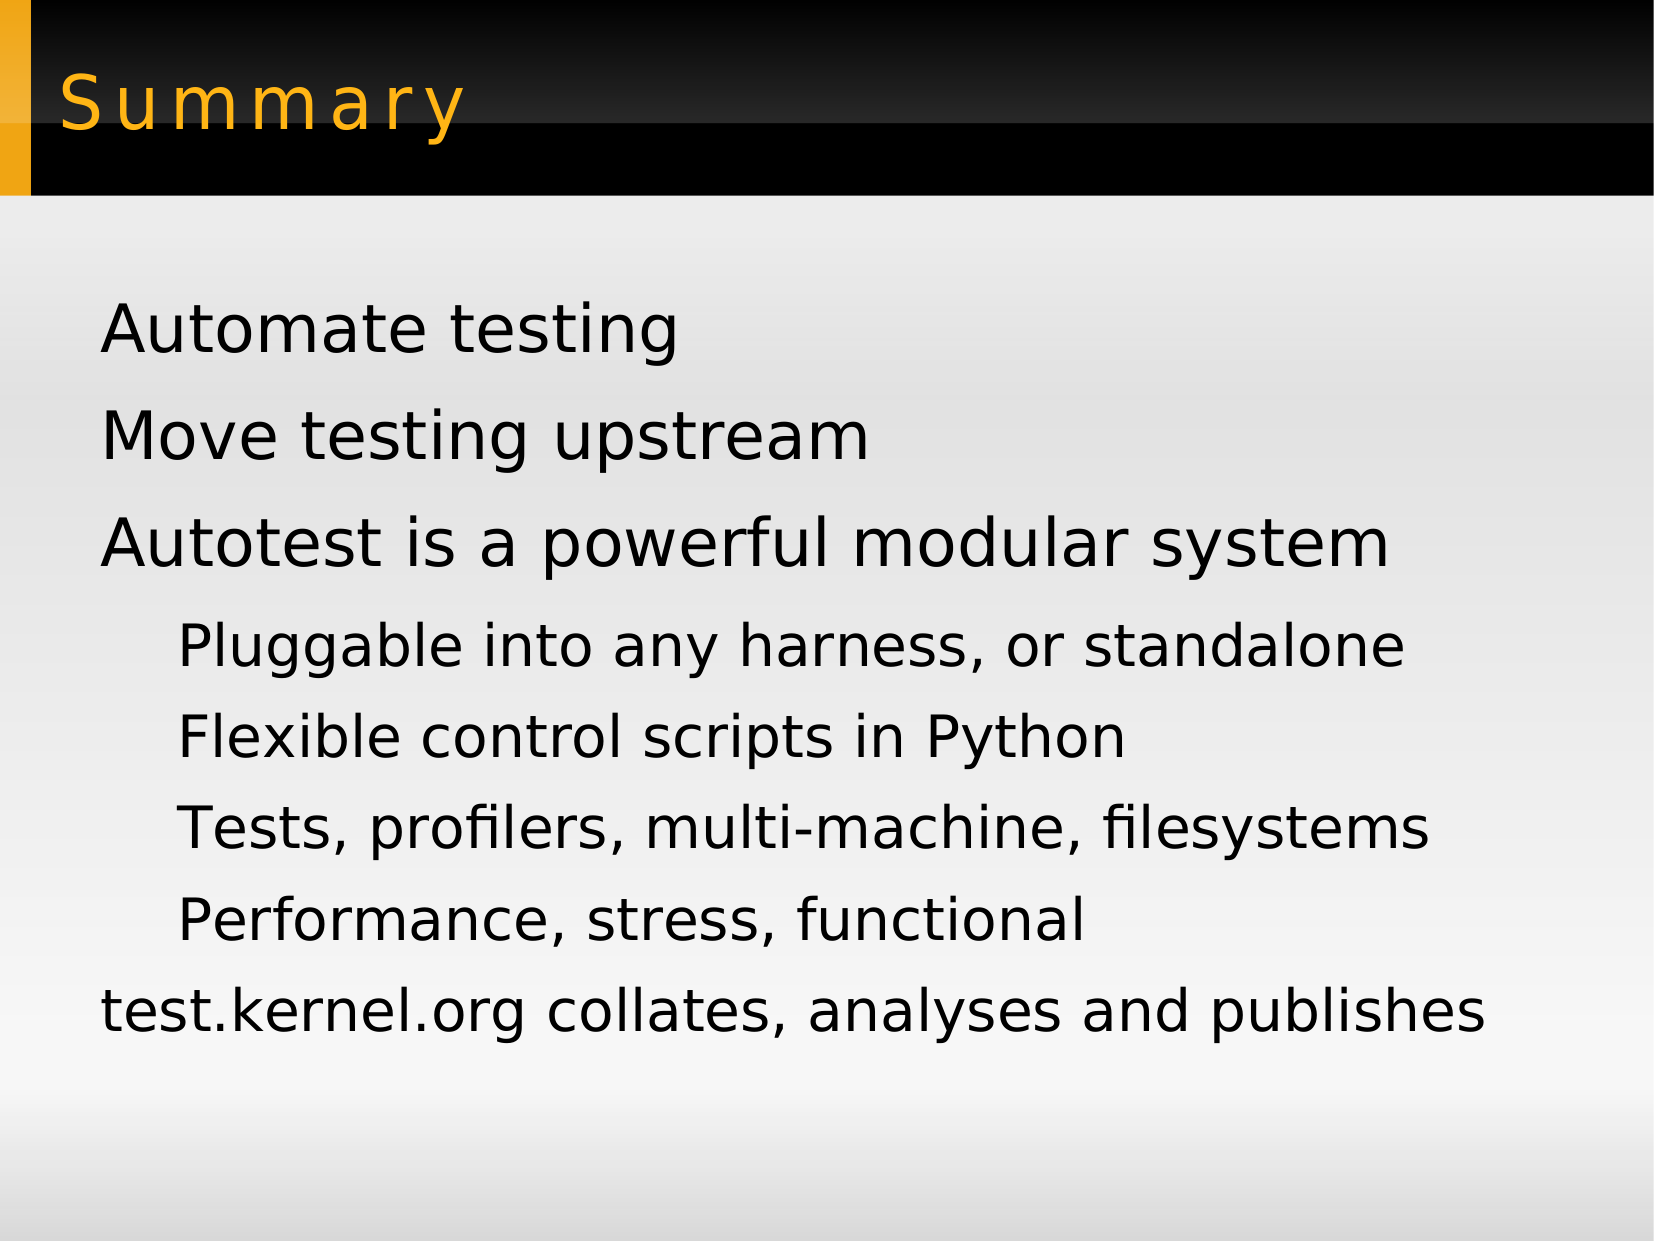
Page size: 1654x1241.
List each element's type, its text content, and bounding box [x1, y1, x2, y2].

title Summary [59, 29, 1270, 178]
picture [0, 0, 1654, 1241]
list Automate testing Move testing upstream Autotest is a powerful modular system Pluggable into any harness, or standalone Flexible control scripts in Python Tests, profilers, multi-machine, filesystems Performance, stress, functional test.kernel.org collates, analyses and publishes [82, 290, 1571, 1109]
